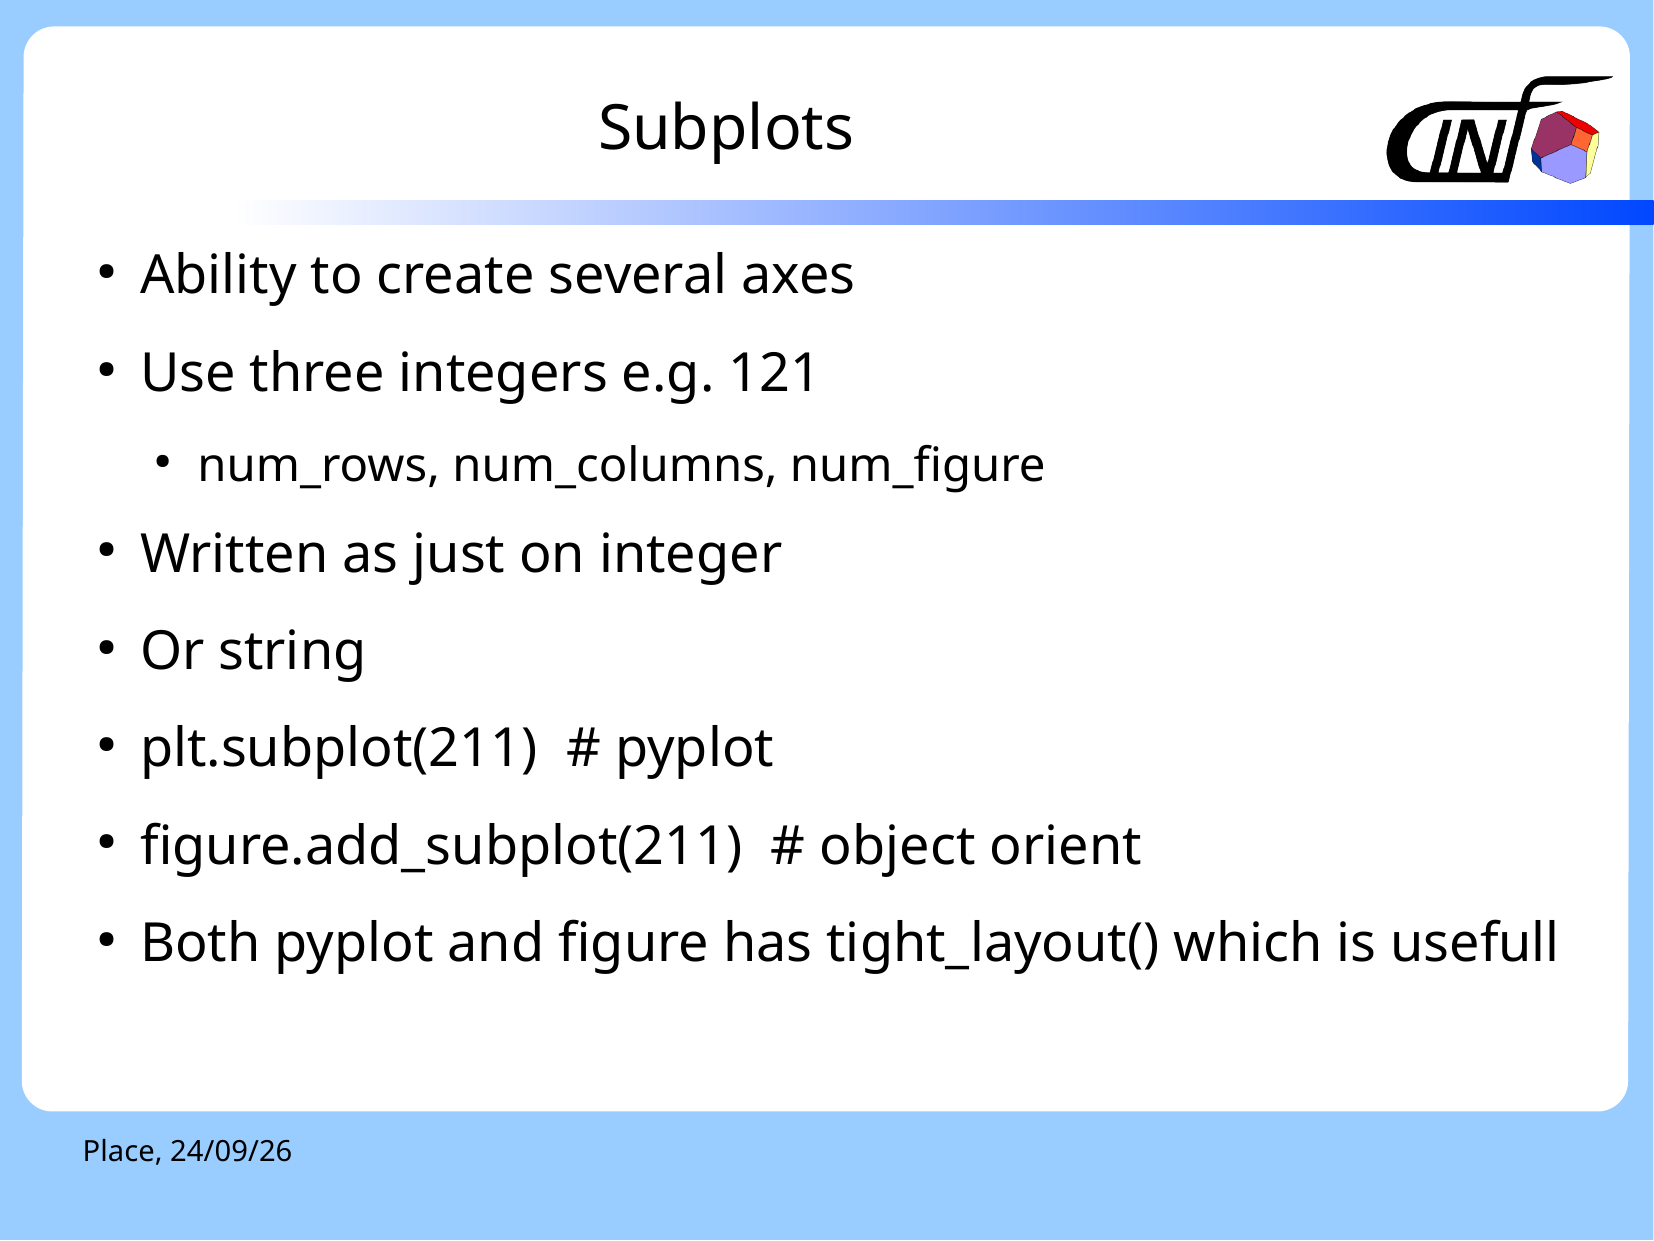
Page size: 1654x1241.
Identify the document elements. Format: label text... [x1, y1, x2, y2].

title Subplots [82, 49, 1371, 201]
list Ability to create several axes Use three integers e.g. 121 num_rows, num_columns, num_figure Written as just on integer Or string plt.subplot(211) # pyplot figure.add_subplot(211) # object orient Both pyplot and figure has tight_layout() which is usefull [82, 236, 1571, 1055]
picture [1386, 76, 1613, 184]
